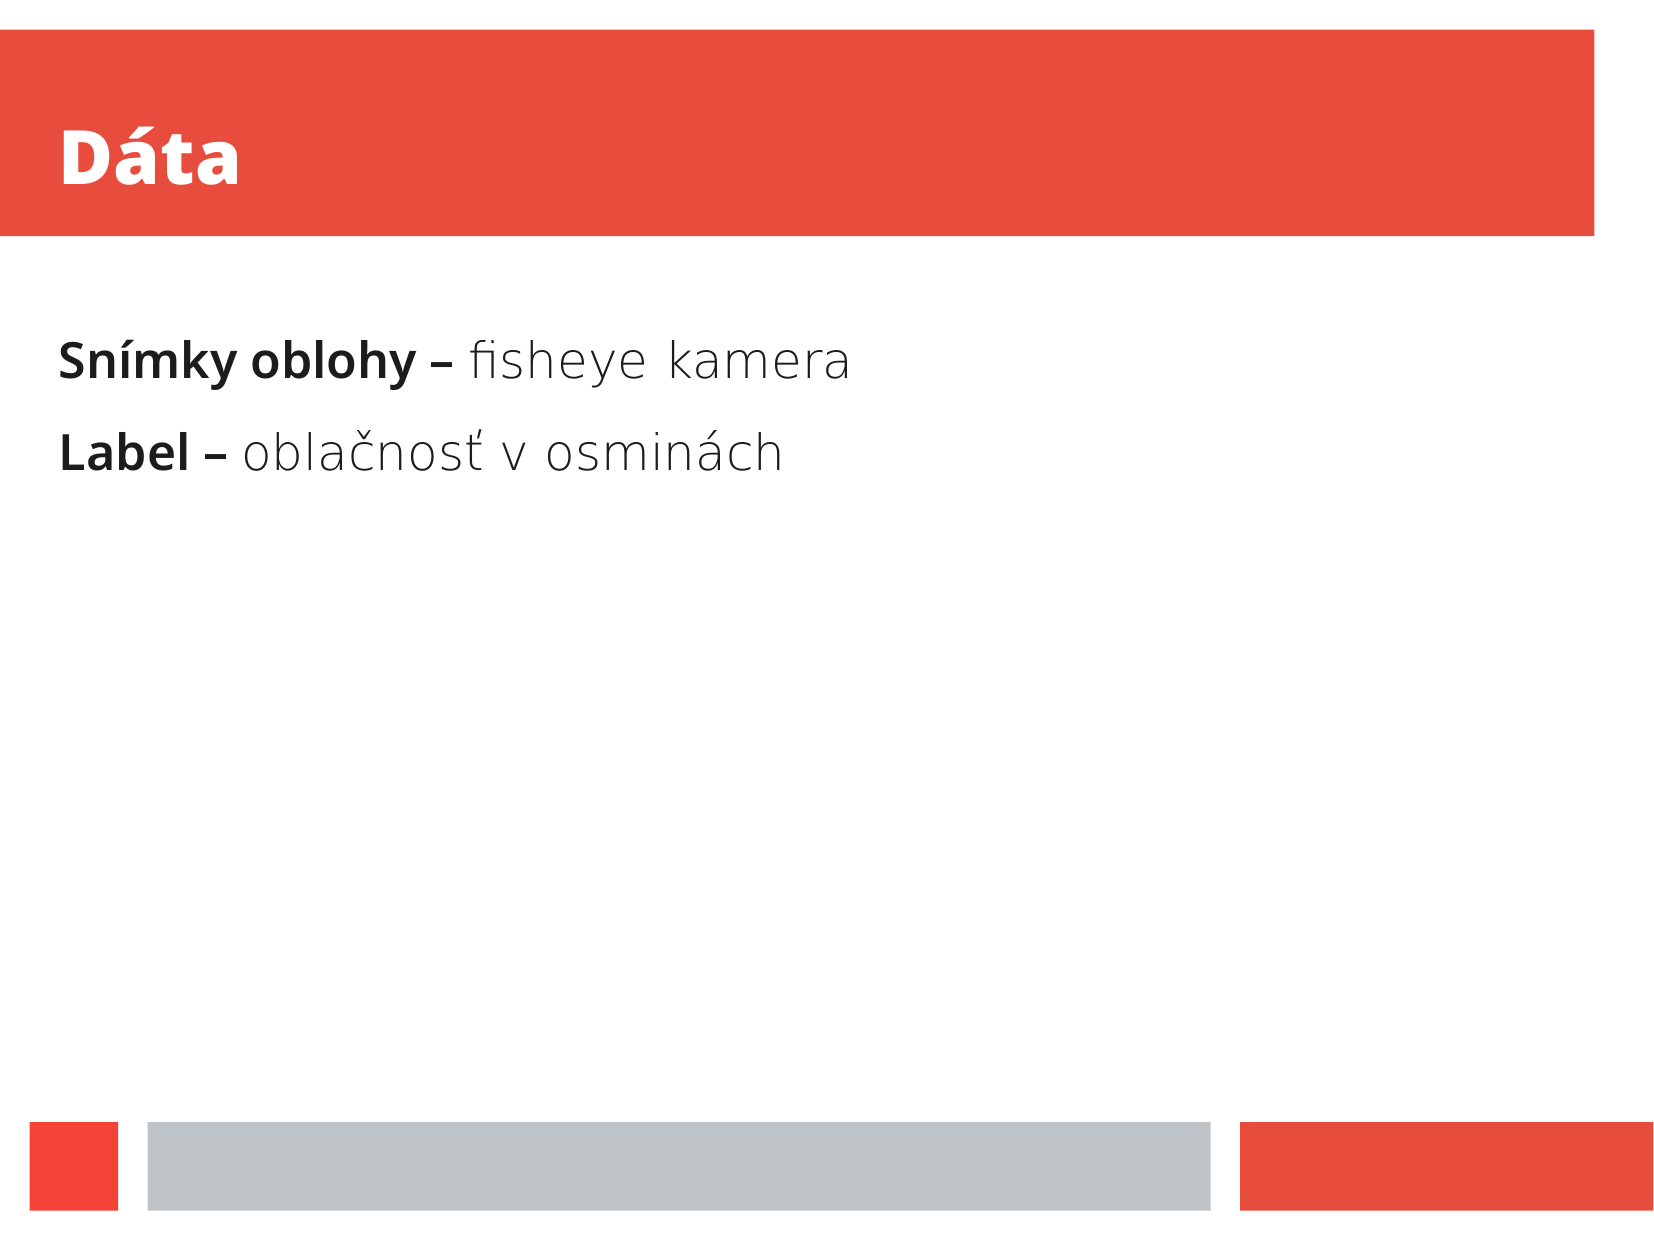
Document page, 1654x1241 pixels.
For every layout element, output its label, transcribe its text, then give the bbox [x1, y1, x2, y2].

title Dáta [59, 59, 1595, 207]
list Snímky oblohy – fisheye kamera Label – oblačnosť v osminách [59, 324, 1565, 1093]
